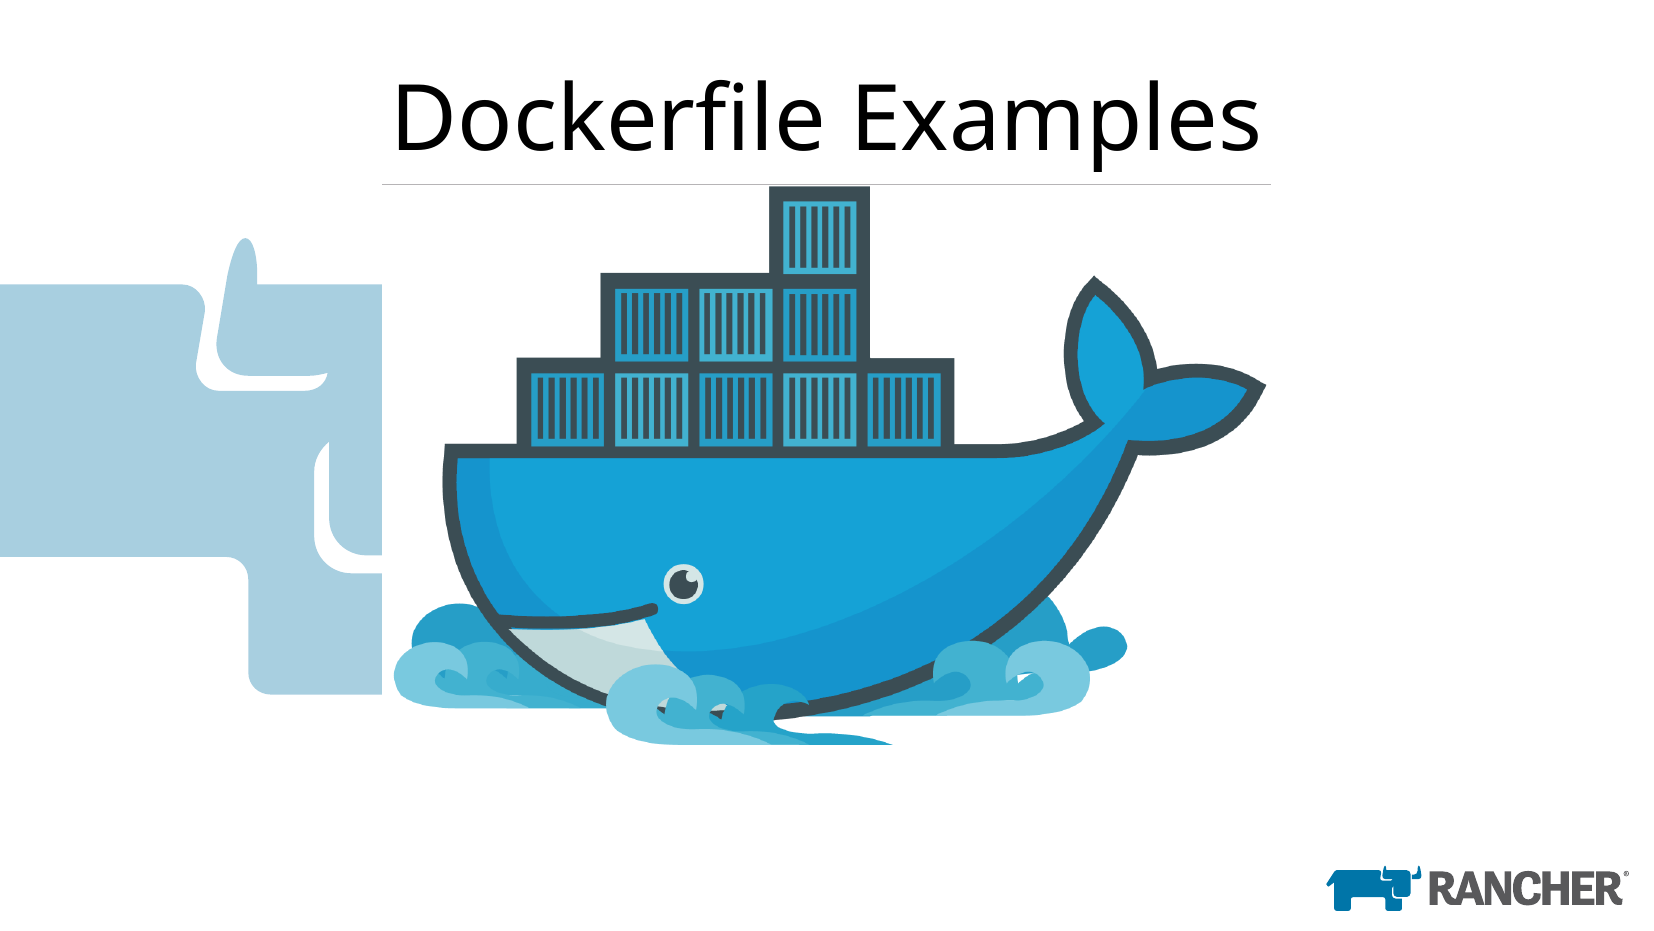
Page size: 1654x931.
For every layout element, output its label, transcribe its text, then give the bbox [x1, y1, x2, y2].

picture [382, 184, 1271, 746]
title Dockerfile Examples [82, 37, 1571, 193]
